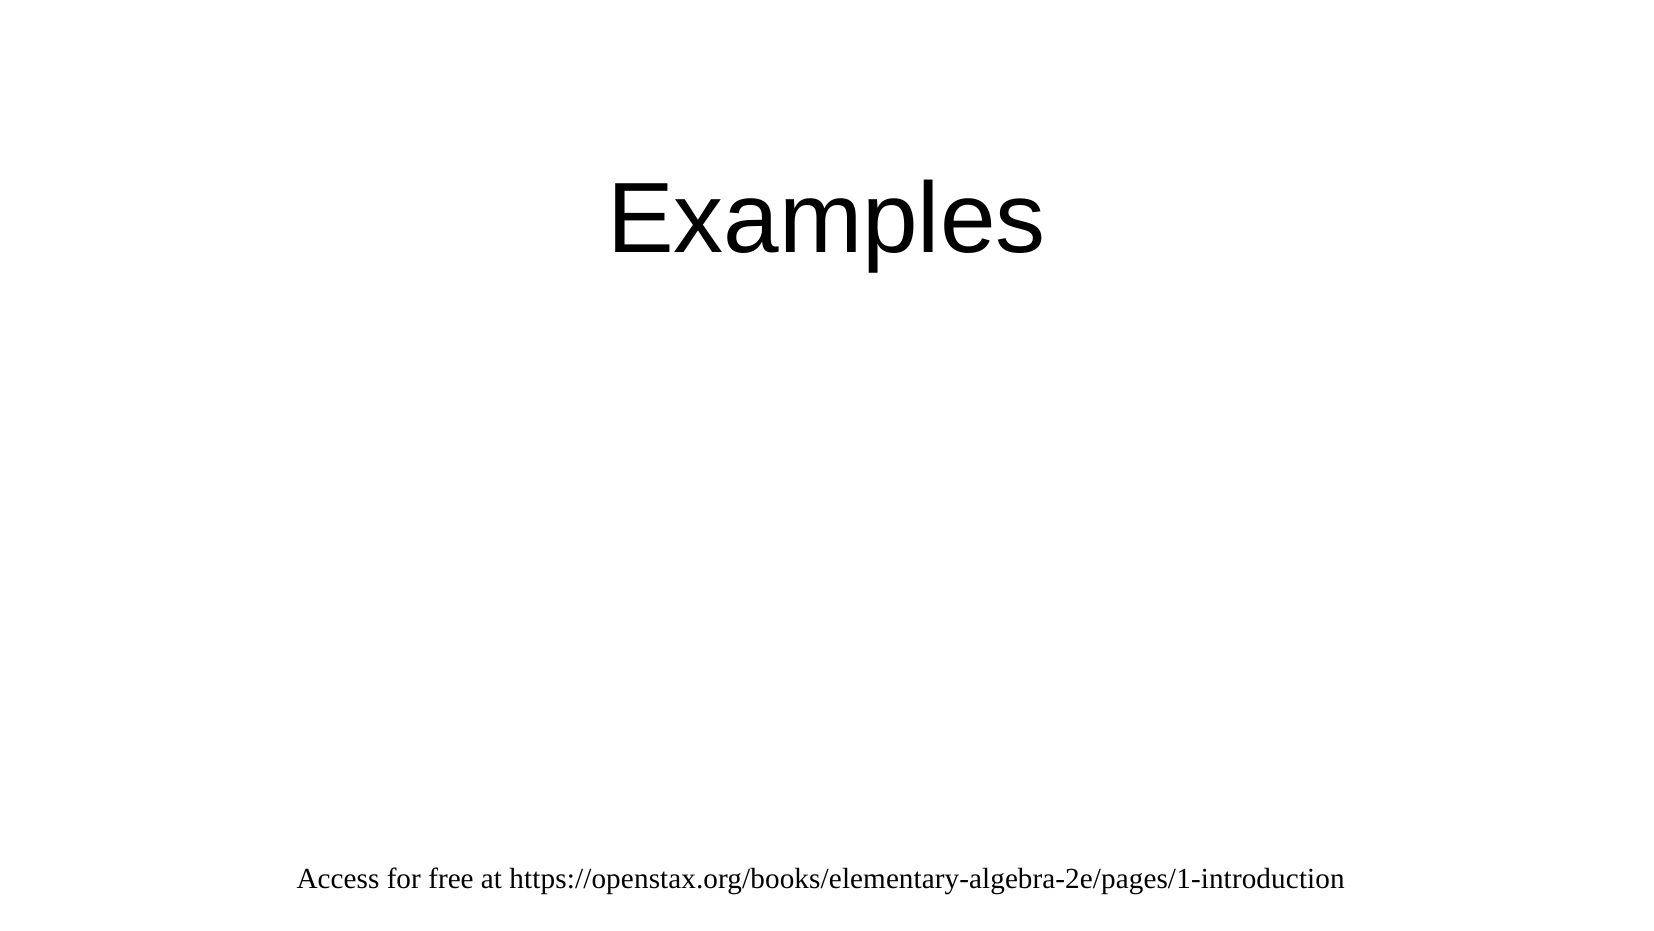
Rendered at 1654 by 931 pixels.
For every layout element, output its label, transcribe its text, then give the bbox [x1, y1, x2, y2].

subtitle Examples [82, 32, 1571, 405]
